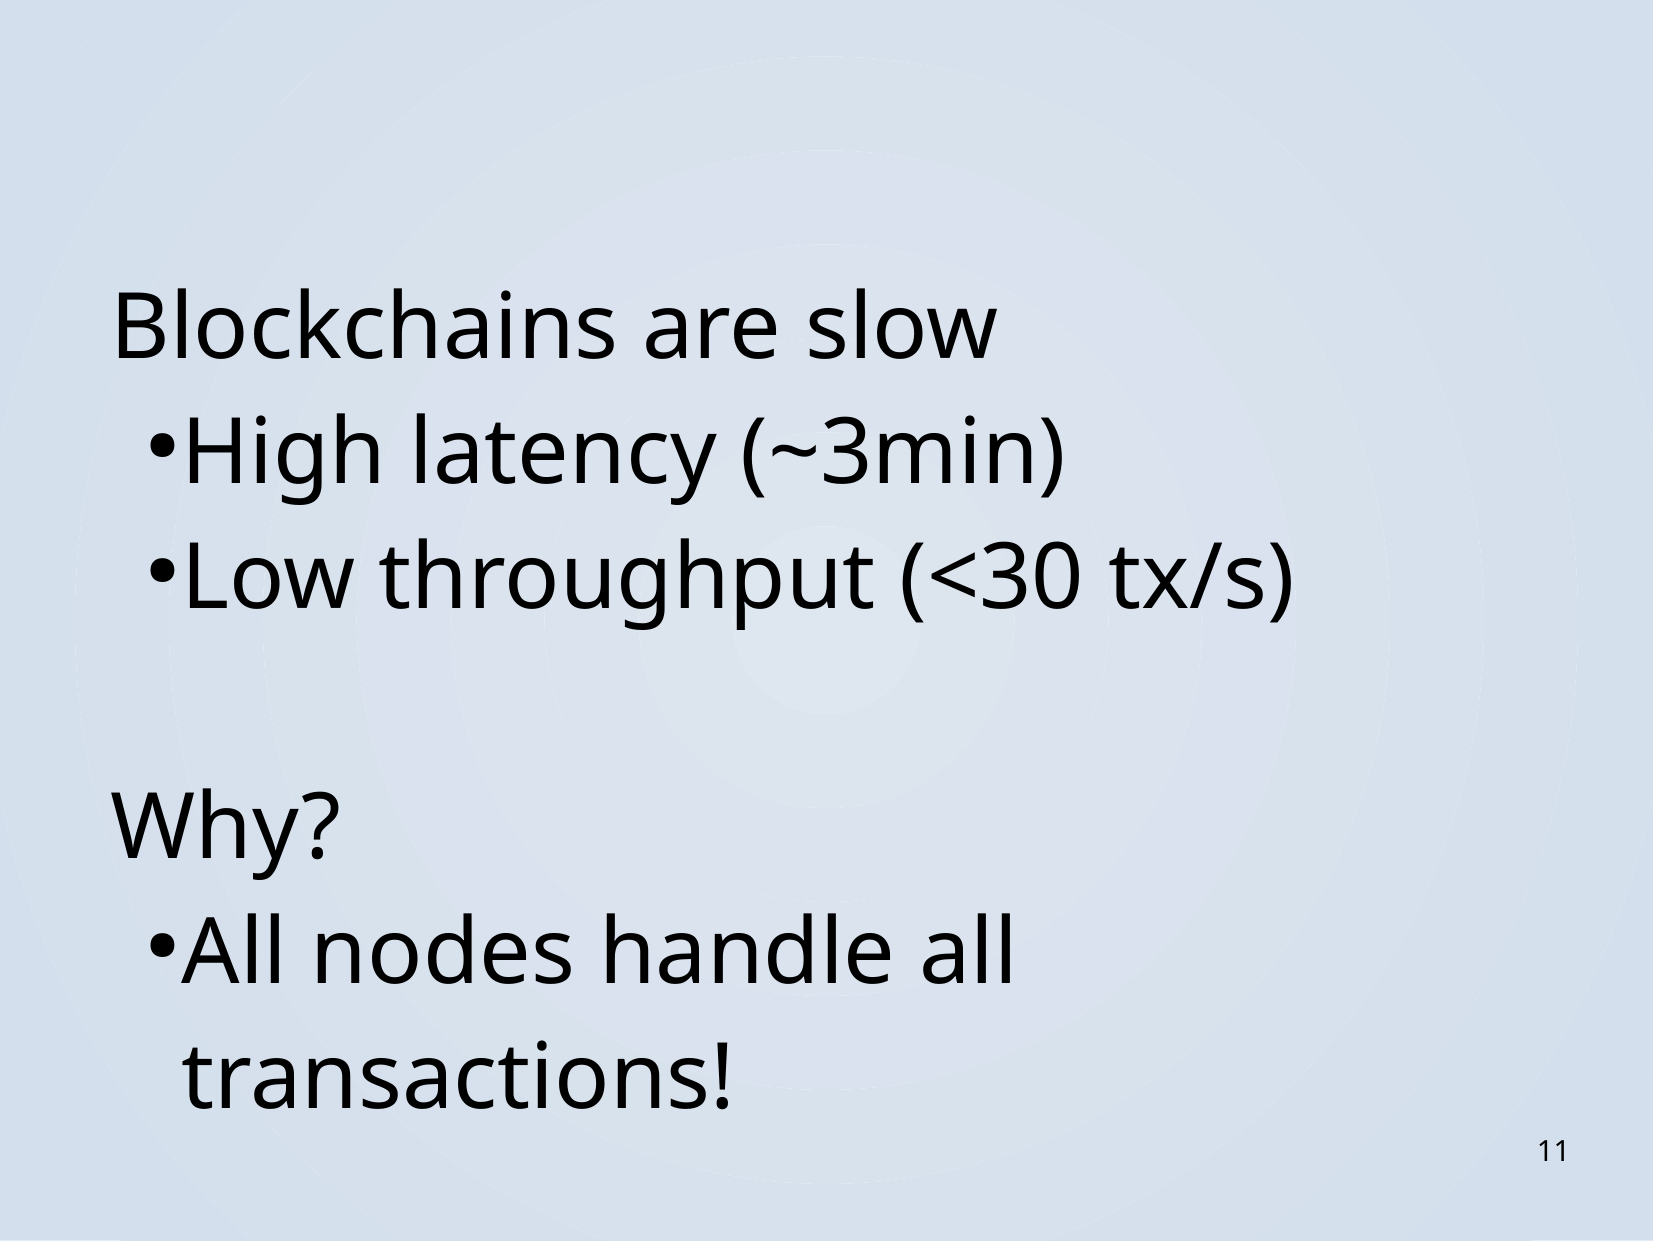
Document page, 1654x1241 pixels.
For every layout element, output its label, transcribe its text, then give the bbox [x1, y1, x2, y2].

text_box Blockchains are slow High latency (~3min) Low throughput (<30 tx/s) Why? All nodes handle all transactions! [95, 252, 1452, 1020]
